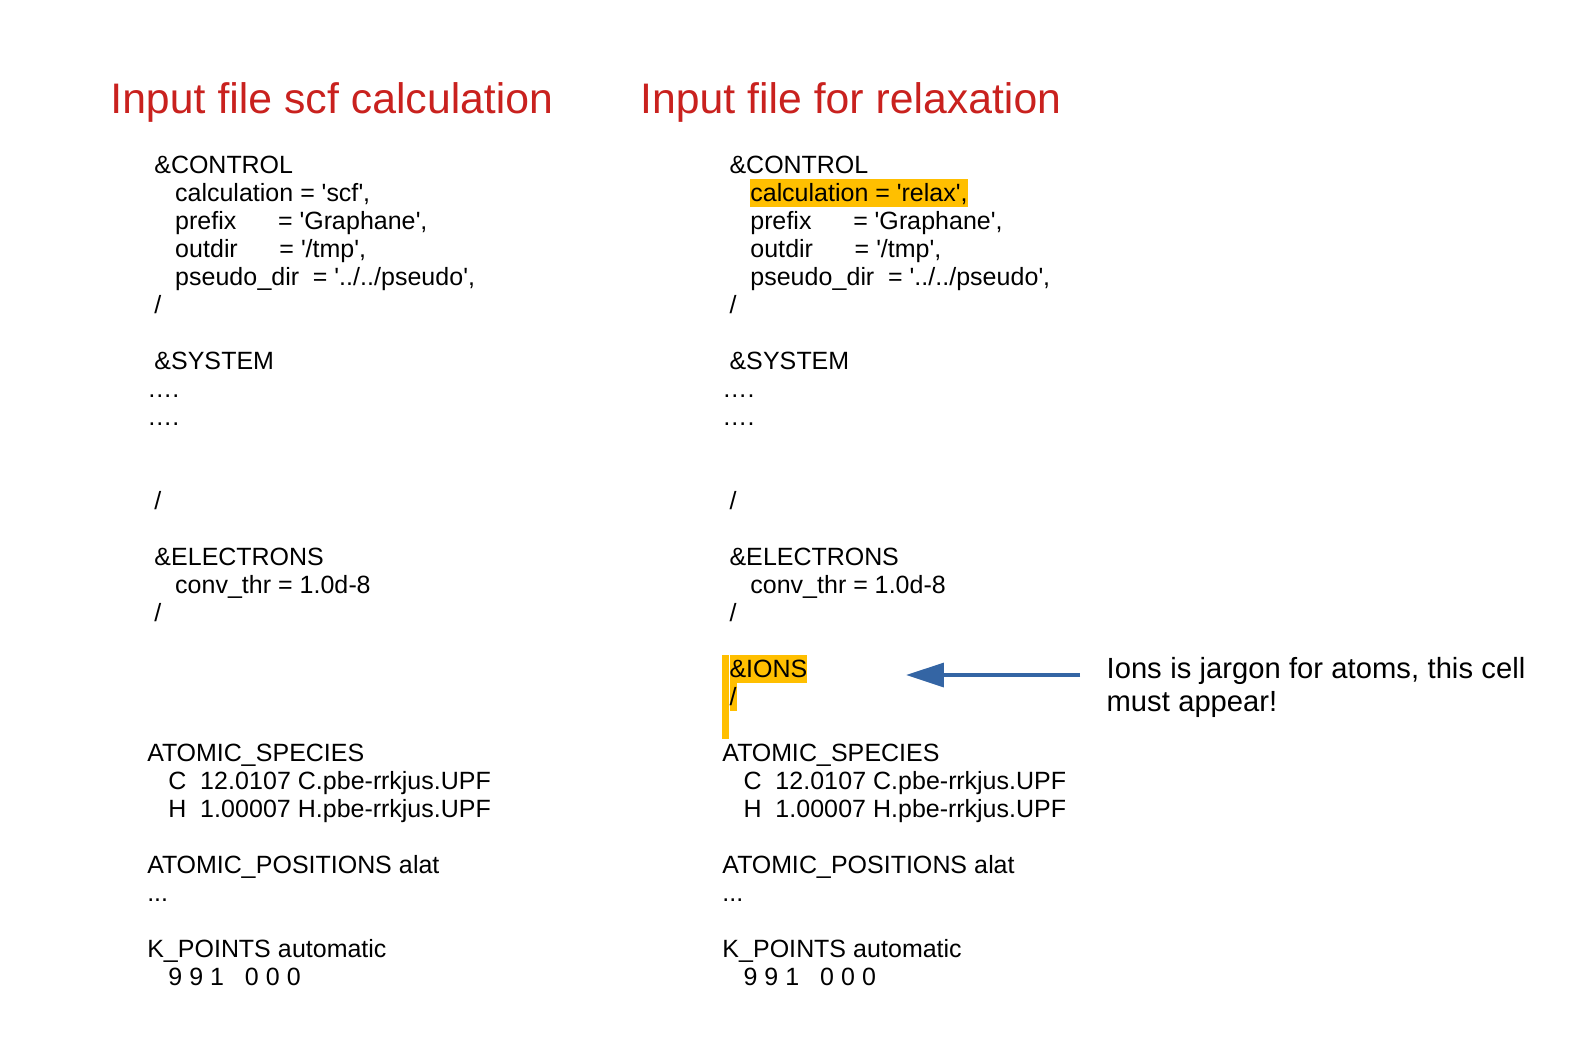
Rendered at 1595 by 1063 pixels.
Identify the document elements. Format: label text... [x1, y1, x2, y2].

text_box Ions is jargon for atoms, this cell must appear! [1091, 645, 1546, 775]
text_box &CONTROL calculation = 'scf', prefix = 'Graphane', outdir = '/tmp', pseudo_dir = '../../pseudo', / &SYSTEM …. …. / &ELECTRONS conv_thr = 1.0d-8 / ATOMIC_SPECIES C 12.0107 C.pbe-rrkjus.UPF H 1.00007 H.pbe-rrkjus.UPF ATOMIC_POSITIONS alat ... K_POINTS automatic 9 9 1 0 0 0 [132, 143, 669, 999]
text_box &CONTROL calculation = 'relax', prefix = 'Graphane', outdir = '/tmp', pseudo_dir = '../../pseudo', / &SYSTEM …. …. / &ELECTRONS conv_thr = 1.0d-8 / &IONS / ATOMIC_SPECIES C 12.0107 C.pbe-rrkjus.UPF H 1.00007 H.pbe-rrkjus.UPF ATOMIC_POSITIONS alat ... K_POINTS automatic 9 9 1 0 0 0 [707, 143, 1244, 1027]
text_box Input file scf calculation [95, 67, 625, 133]
text_box Input file for relaxation [625, 67, 1520, 133]
